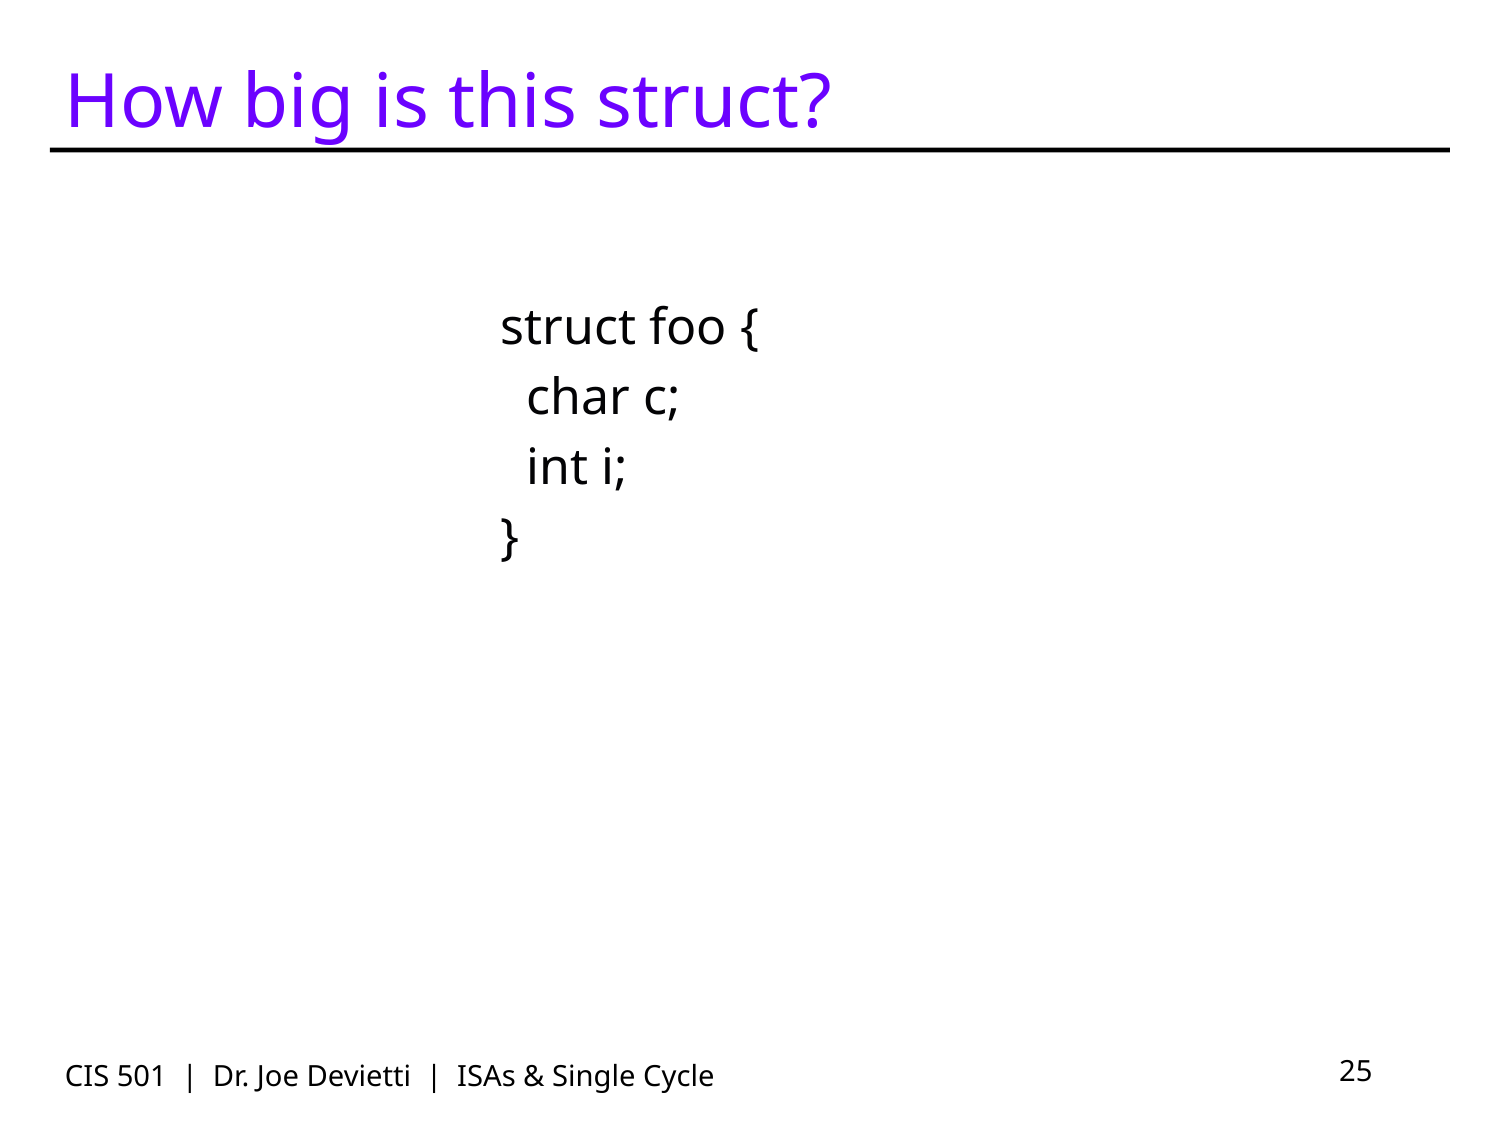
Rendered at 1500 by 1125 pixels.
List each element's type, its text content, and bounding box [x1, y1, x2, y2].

text_box How big is this struct? [49, 37, 1375, 150]
text_box <number> [1074, 1049, 1388, 1100]
text_box CIS 501 | Dr. Joe Devietti | ISAs & Single Cycle [49, 1049, 988, 1100]
text_box struct foo { char c; int i; } [486, 287, 838, 688]
